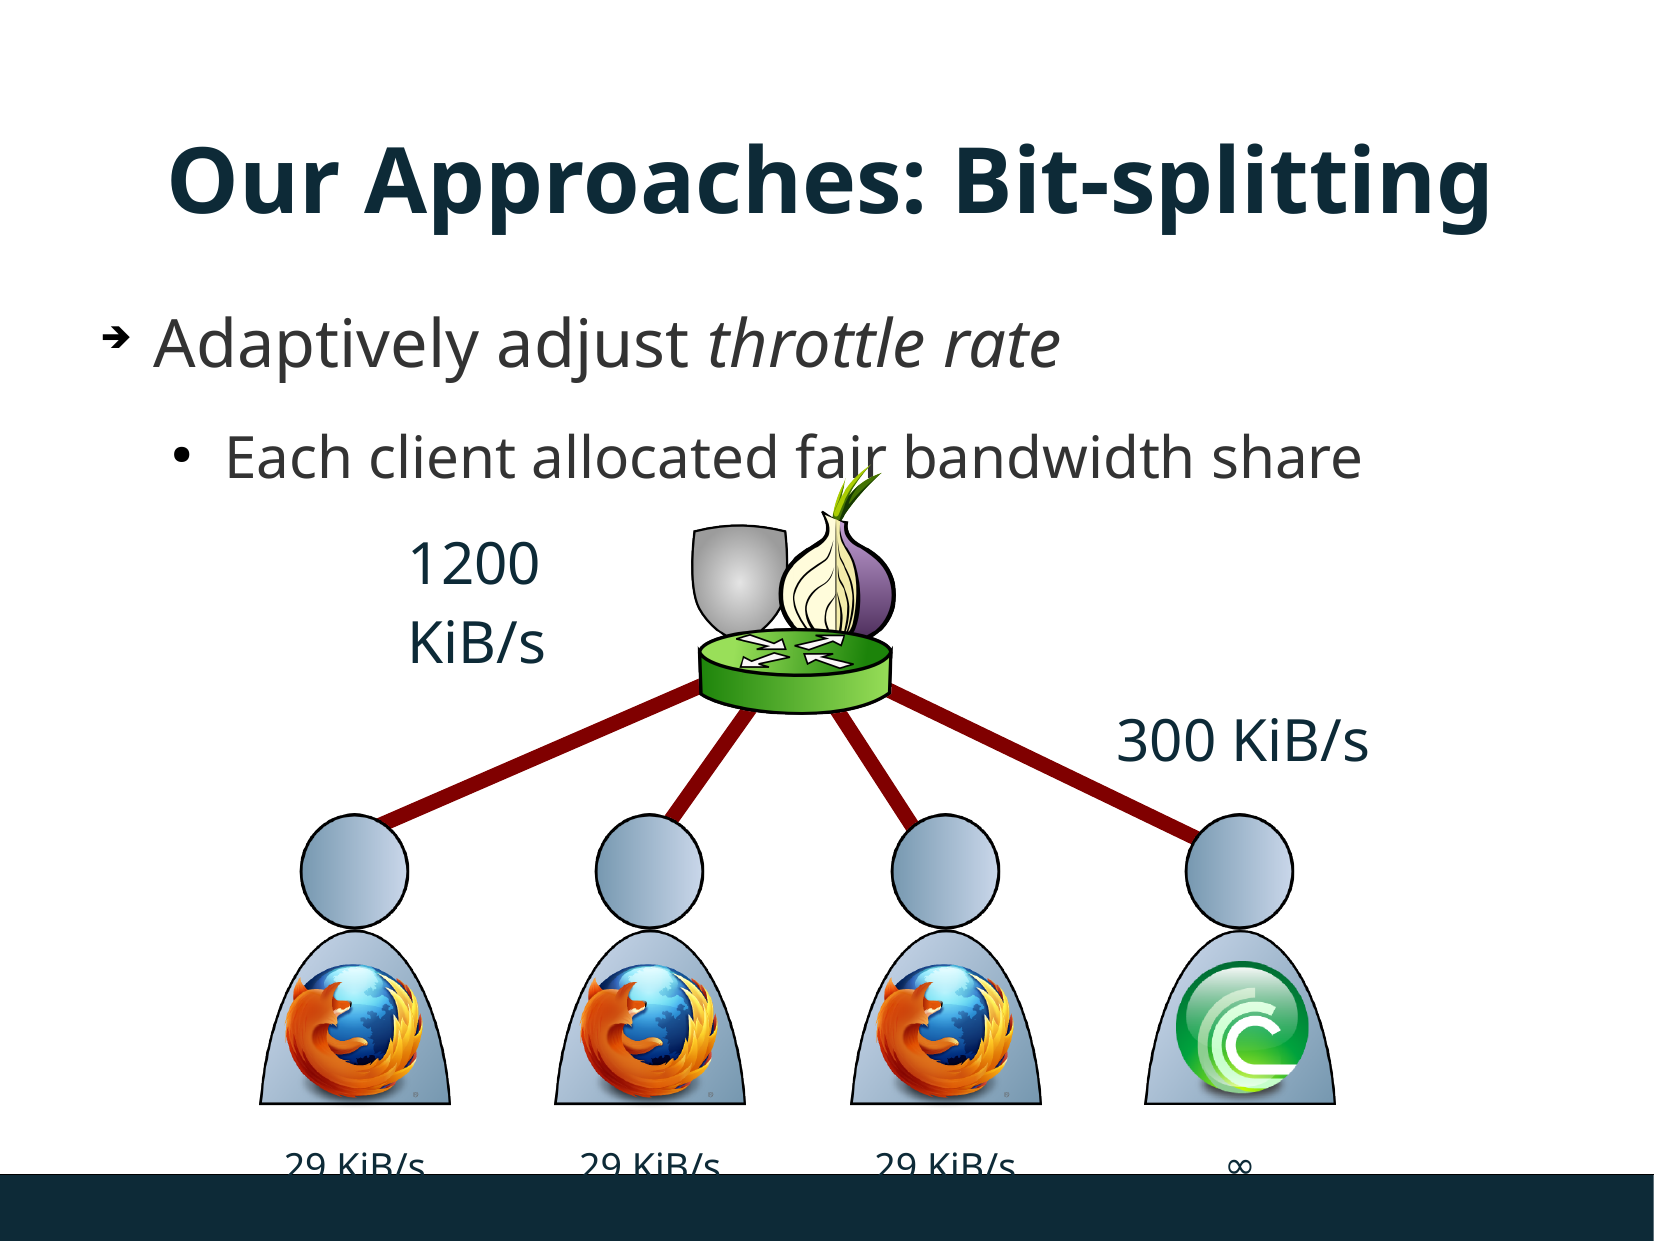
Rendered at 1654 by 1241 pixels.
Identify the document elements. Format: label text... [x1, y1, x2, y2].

picture [850, 813, 1042, 1111]
text_box 1200 KiB/s [393, 515, 691, 597]
picture [691, 464, 896, 715]
list Adaptively adjust throttle rate Each client allocated fair bandwidth share [82, 296, 1571, 1115]
text_box 300 KiB/s [1101, 692, 1417, 775]
picture [554, 813, 746, 1111]
title Our Approaches: Bit-splitting [86, 74, 1575, 282]
picture [1144, 813, 1336, 1106]
picture [259, 813, 451, 1111]
